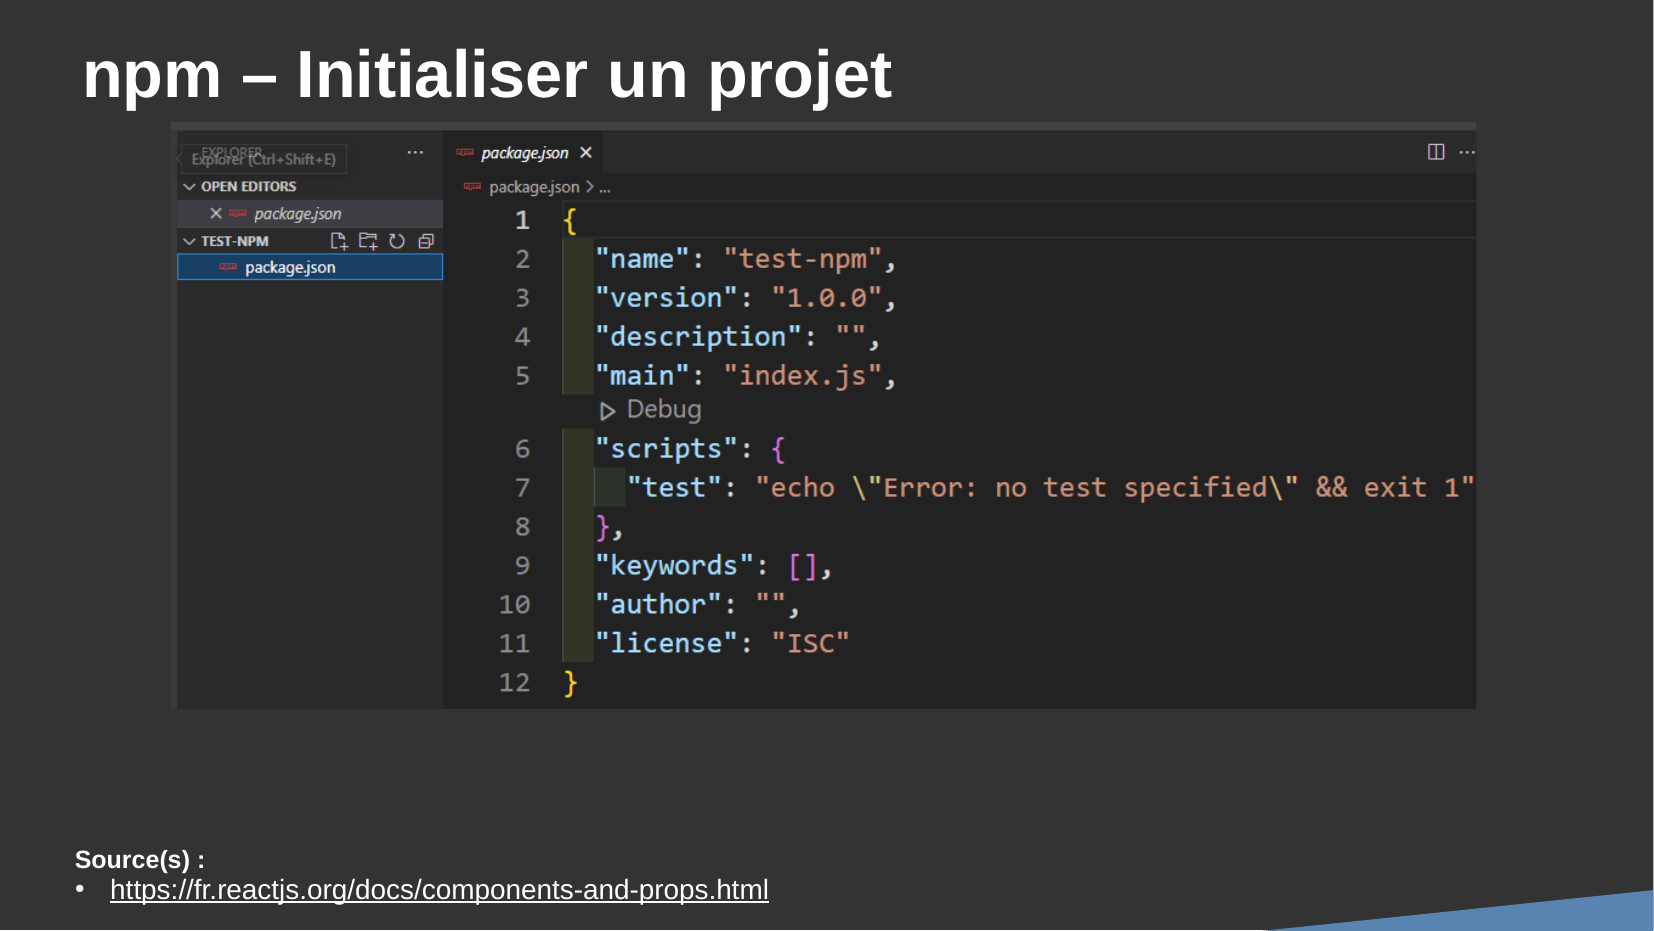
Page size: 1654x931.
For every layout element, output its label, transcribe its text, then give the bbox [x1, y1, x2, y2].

text_box Source(s) : https://fr.reactjs.org/docs/components-and-props.html [59, 838, 1546, 924]
title npm – Initialiser un projet [82, 37, 898, 112]
picture [170, 122, 1477, 709]
text_box [1260, 890, 1654, 931]
